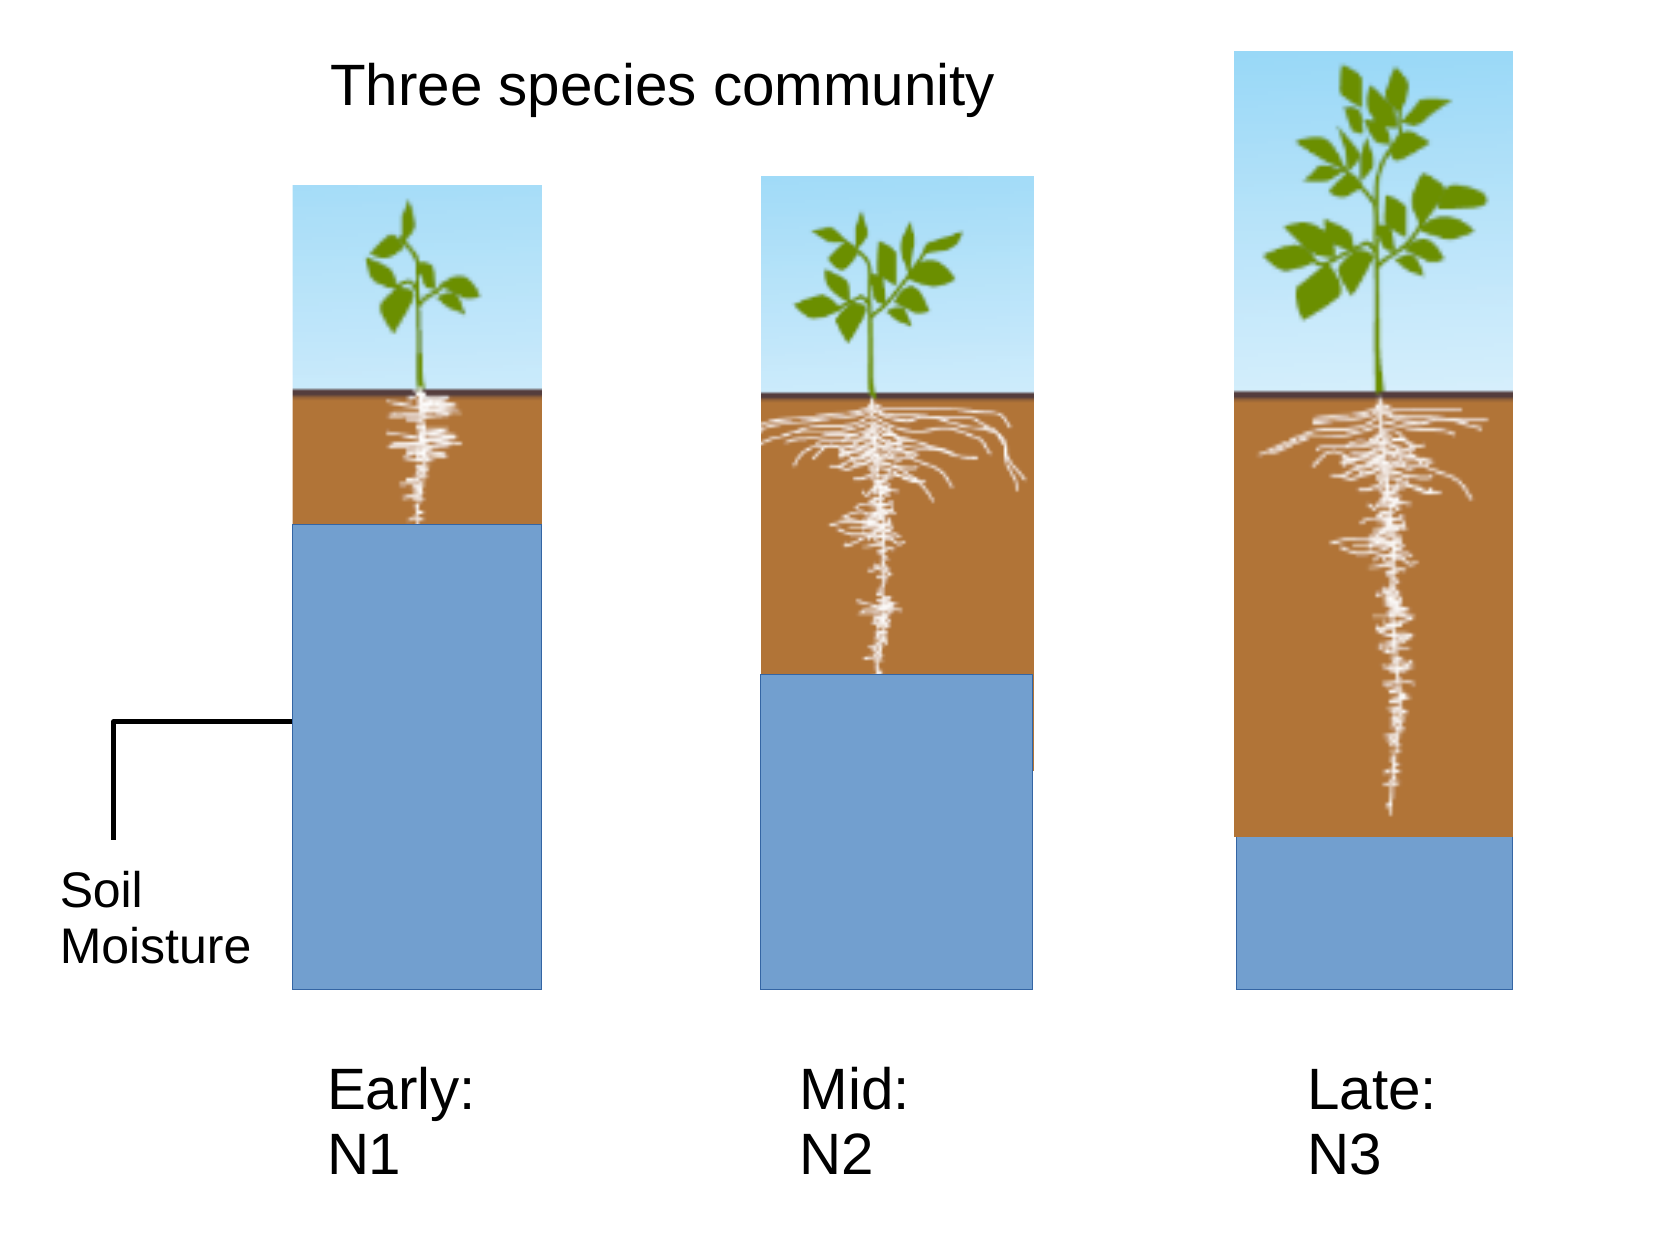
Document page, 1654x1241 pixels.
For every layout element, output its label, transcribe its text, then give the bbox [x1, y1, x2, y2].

text_box [292, 524, 542, 990]
picture [1234, 51, 1513, 837]
text_box [1236, 837, 1513, 990]
picture [761, 176, 1034, 771]
text_box Late: N3 [1292, 1049, 1503, 1195]
text_box Mid: N2 [784, 1049, 995, 1195]
text_box Early: N1 [312, 1049, 523, 1195]
text_box Soil Moisture [45, 855, 291, 982]
picture [292, 185, 542, 524]
text_box [760, 674, 1033, 990]
text_box Three species community [315, 45, 1011, 125]
